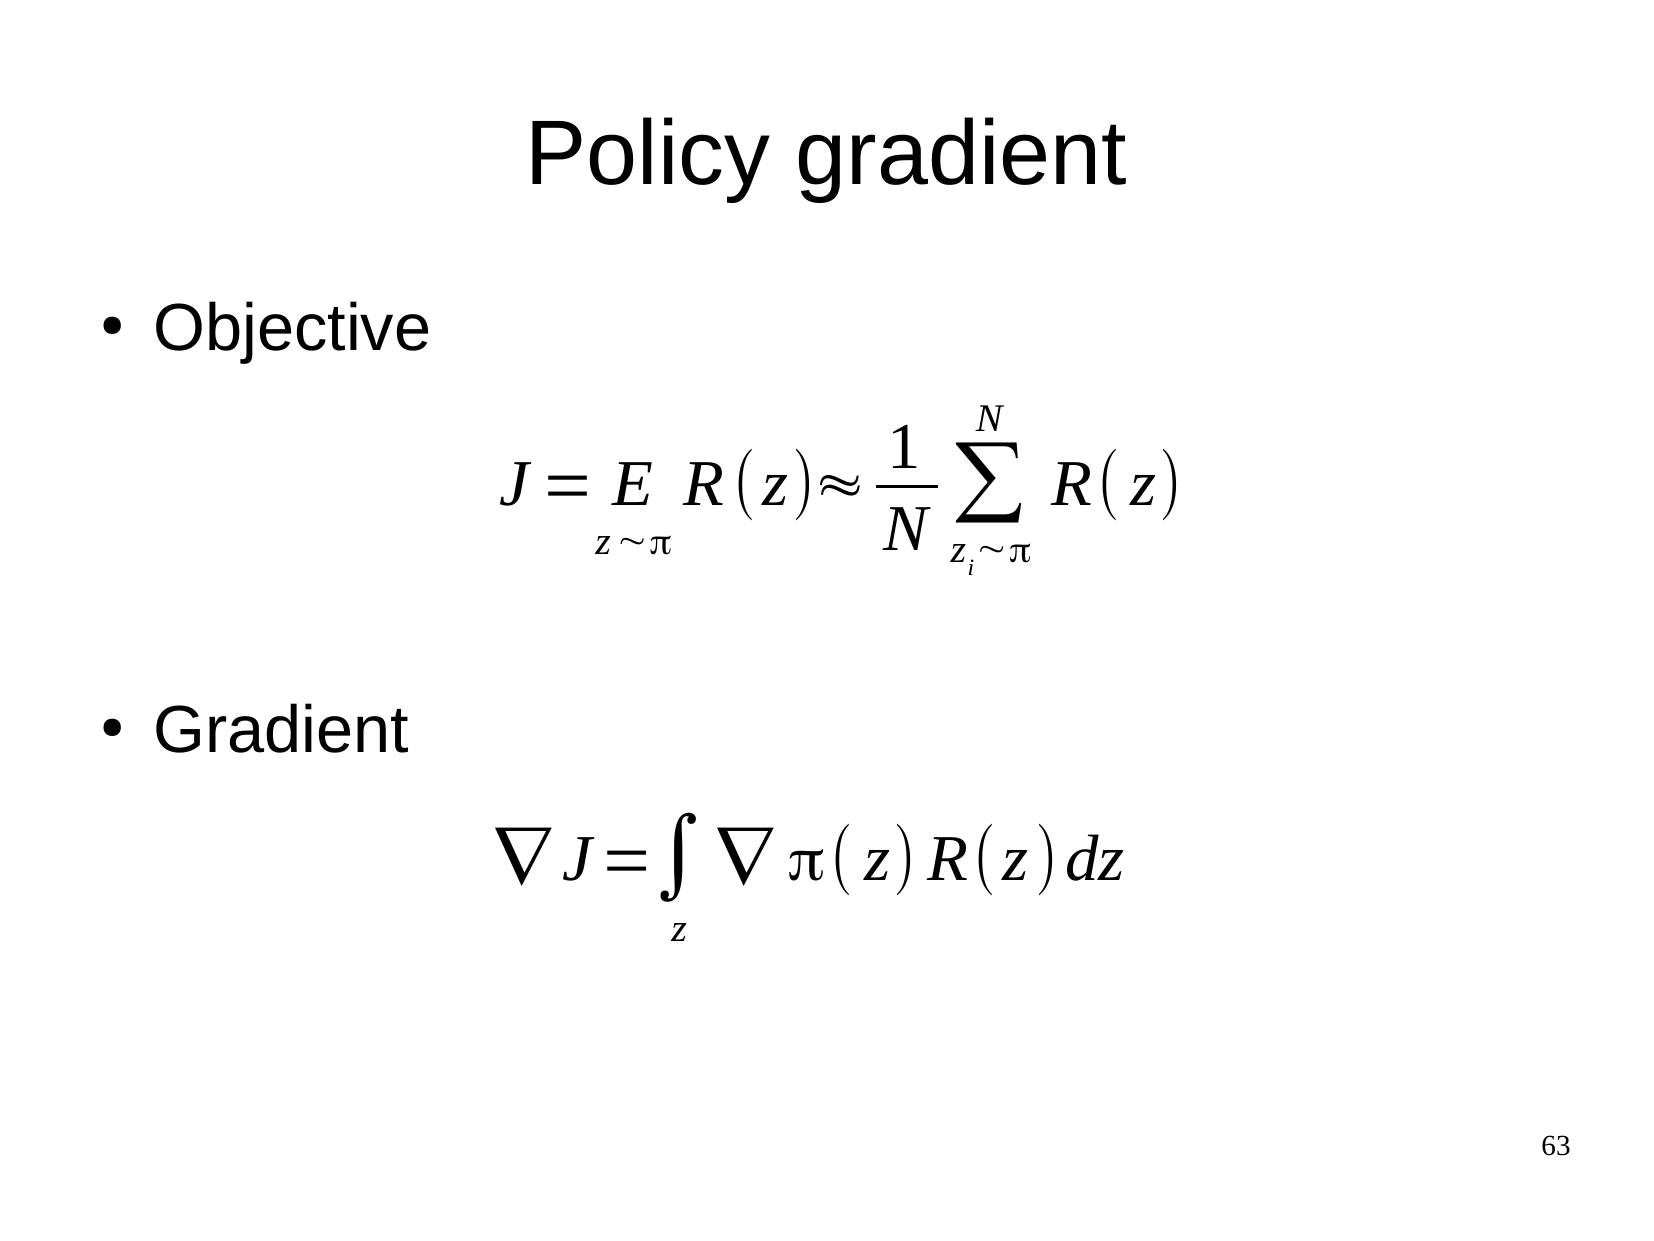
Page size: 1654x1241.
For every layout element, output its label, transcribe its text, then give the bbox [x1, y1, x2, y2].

list Objective Gradient [82, 290, 1571, 1010]
chart [474, 806, 1144, 950]
title Policy gradient [82, 49, 1571, 257]
